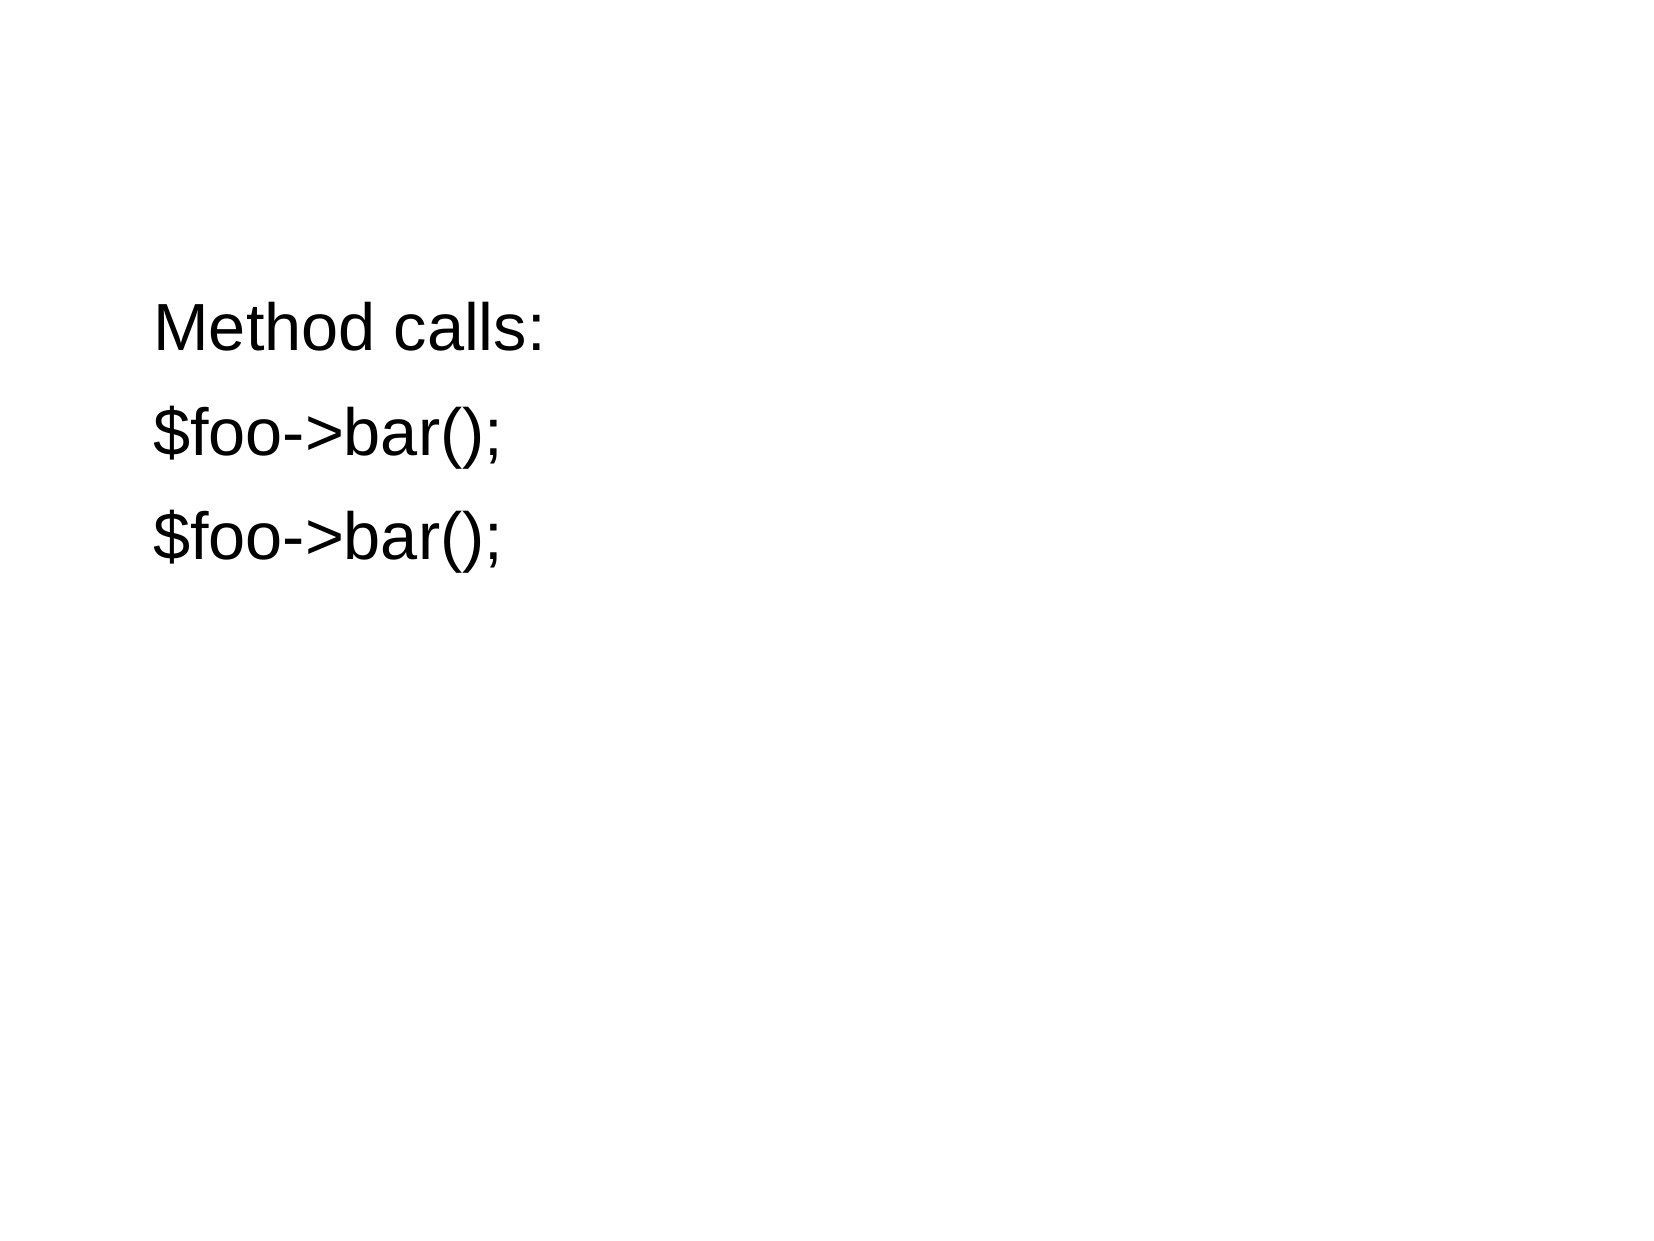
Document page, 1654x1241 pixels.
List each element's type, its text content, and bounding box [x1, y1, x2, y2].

list Method calls: $foo->bar(); $foo->bar(); [82, 290, 1571, 1109]
